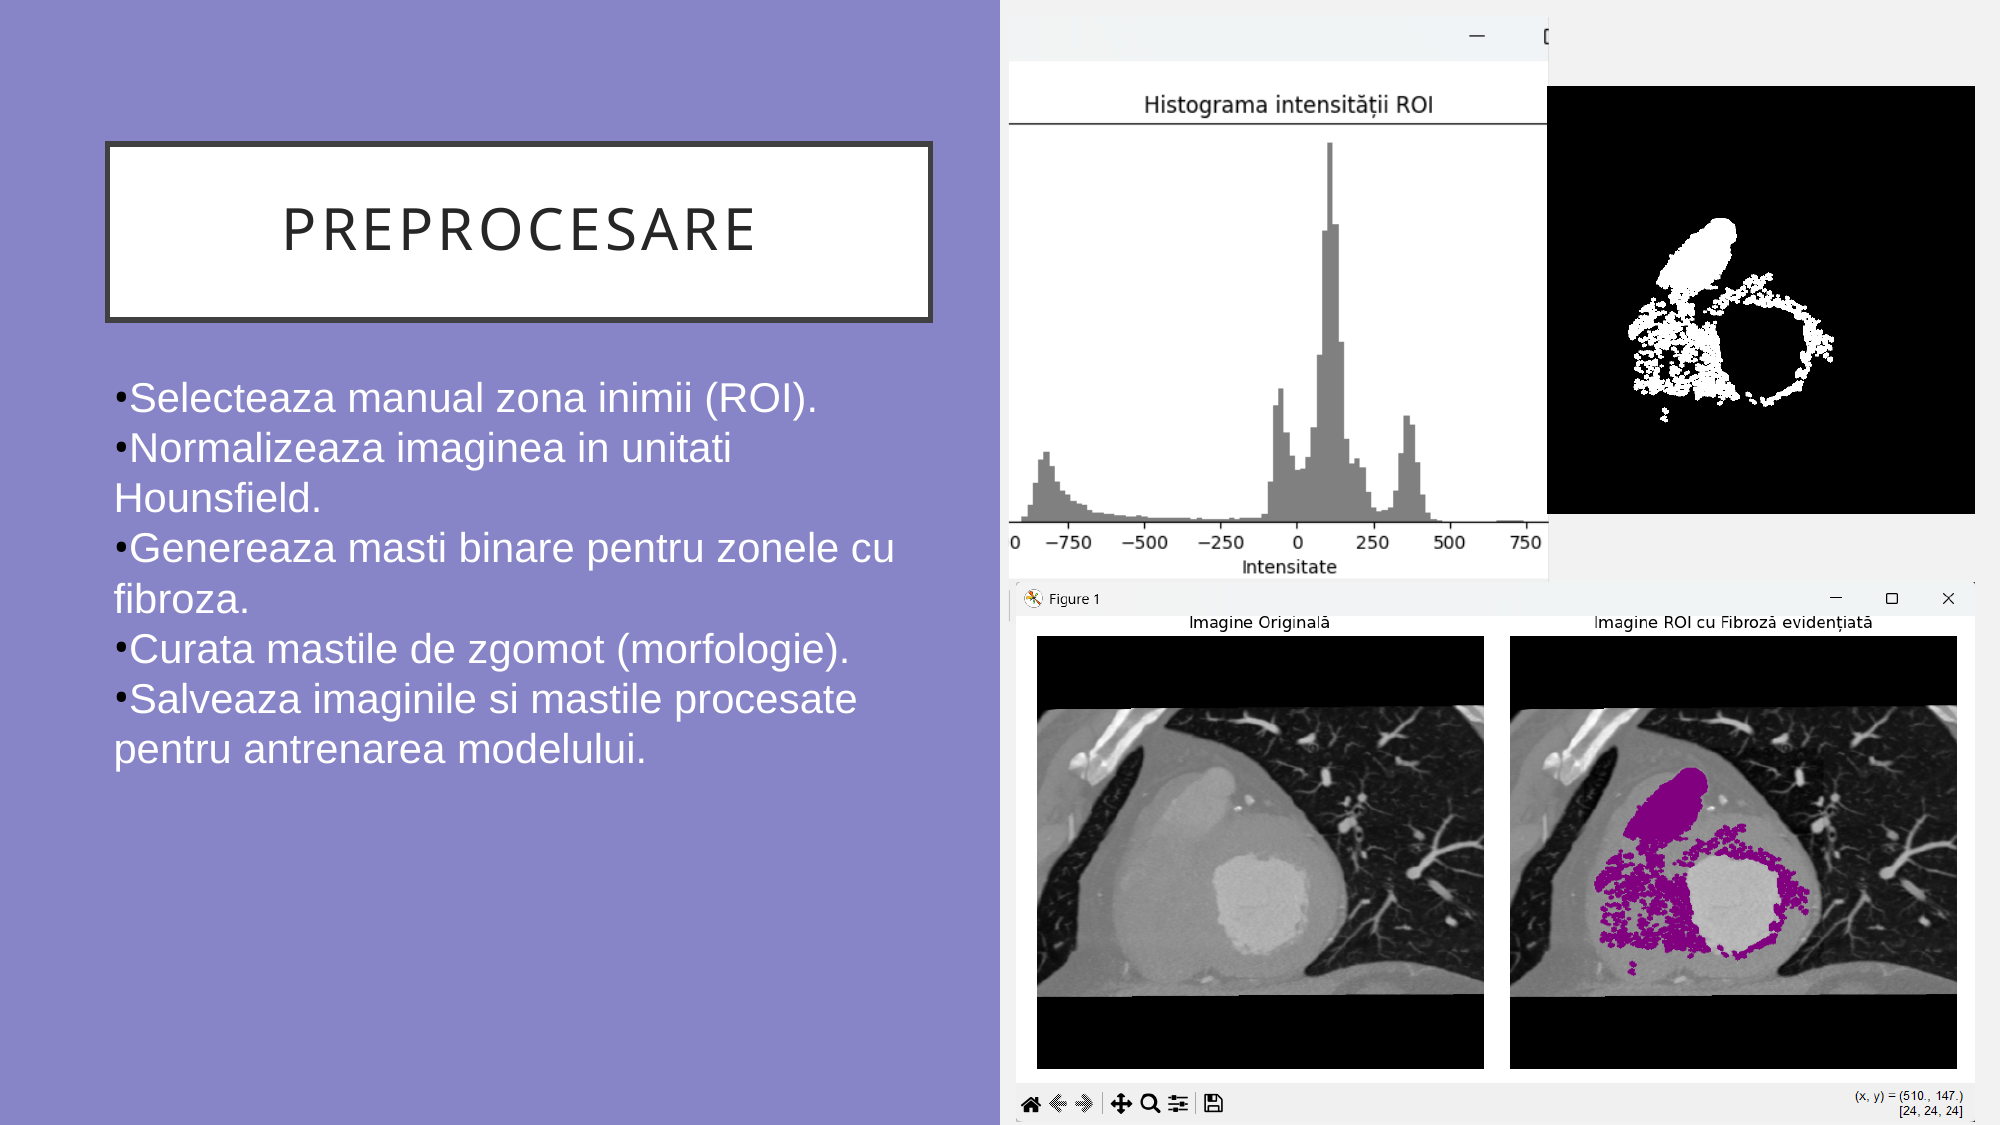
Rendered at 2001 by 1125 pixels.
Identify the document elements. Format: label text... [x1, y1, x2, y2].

picture [1008, 16, 1975, 1122]
list Selecteaza manual zona inimii (ROI). Normalizeaza imaginea in unitati Hounsfield. Genereaza masti binare pentru zonele cu fibroza. Curata mastile de zgomot (morfologie). Salveaza imaginile si mastile procesate pentru antrenarea modelului. [93, 363, 917, 1049]
text_box Preprocesare [107, 143, 931, 321]
